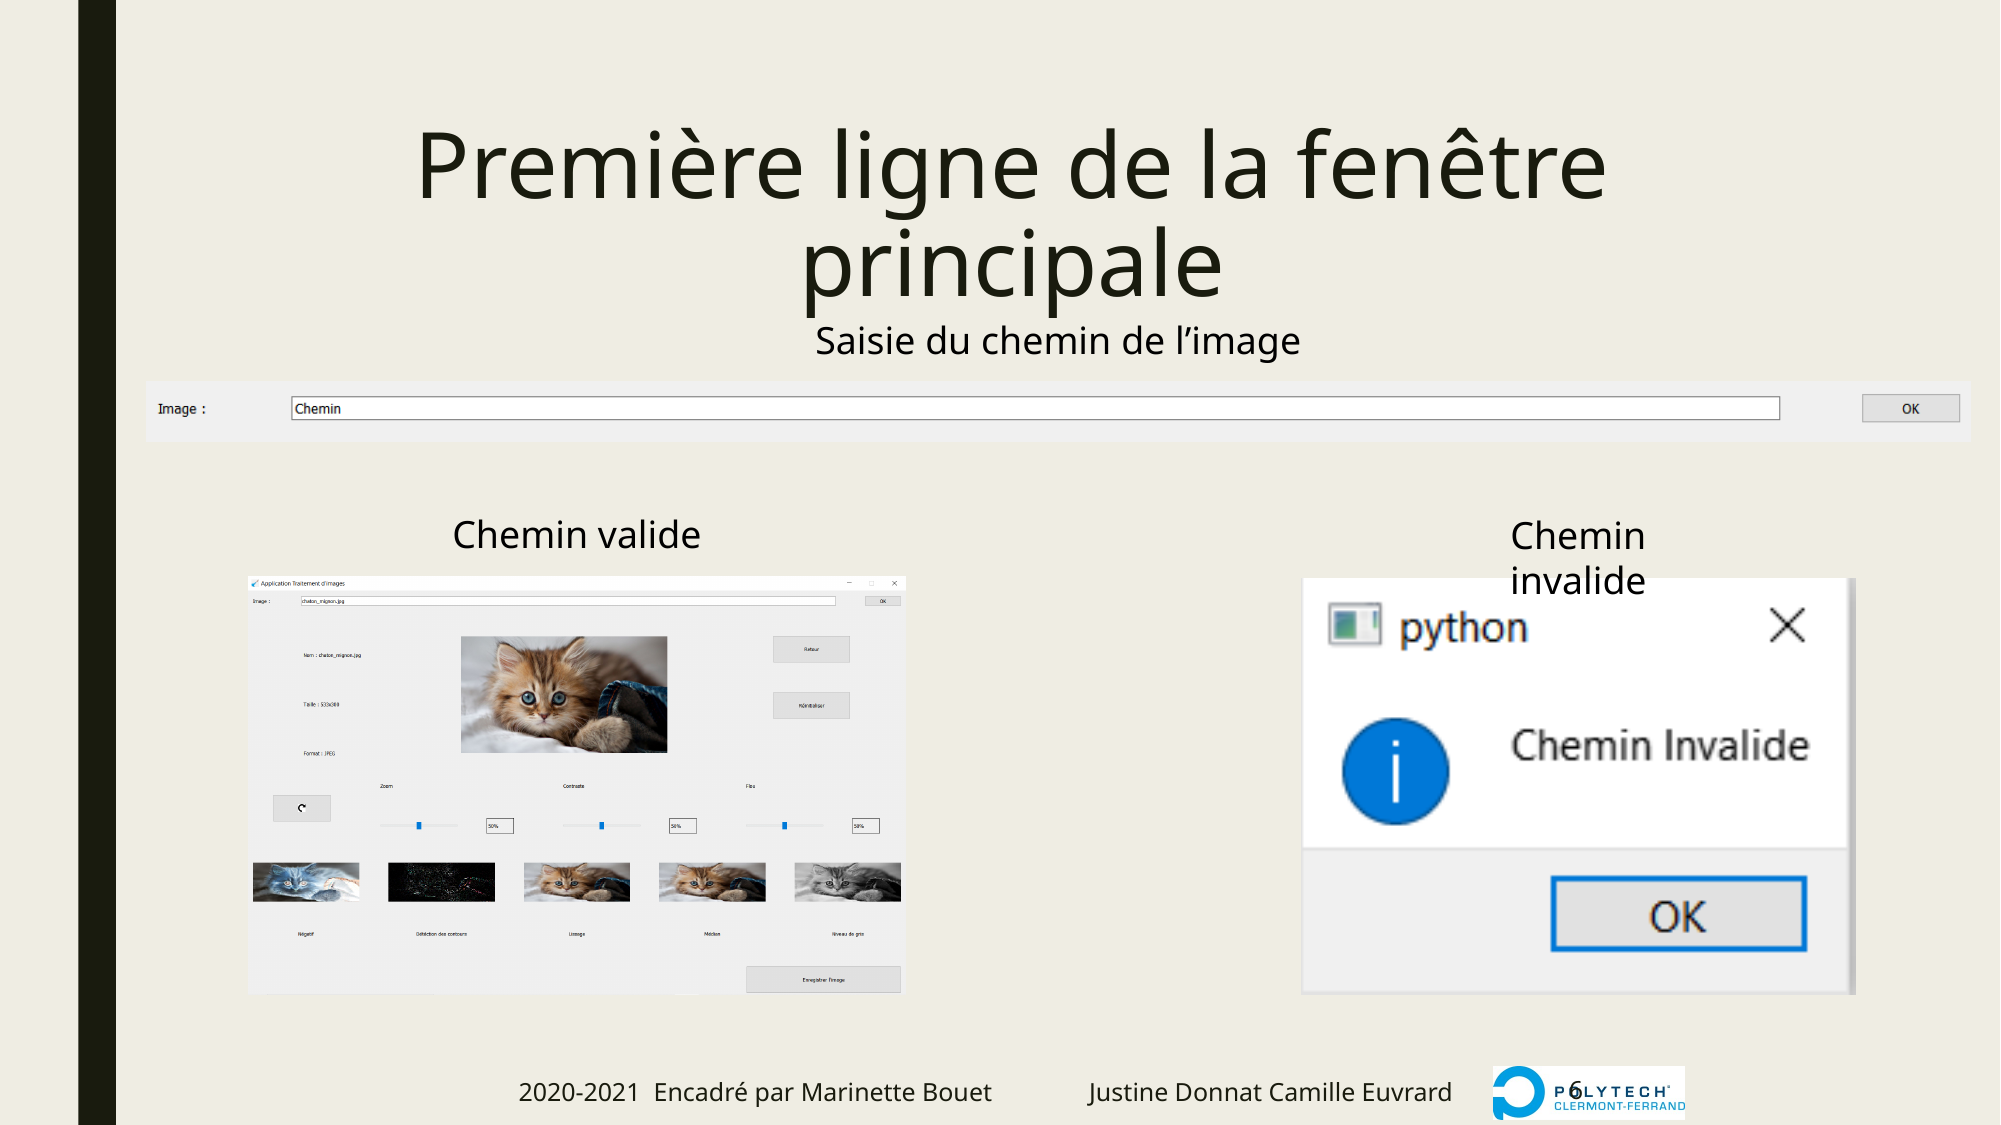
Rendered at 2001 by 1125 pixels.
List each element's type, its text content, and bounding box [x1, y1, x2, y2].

picture [1631, 578, 1641, 582]
title Première ligne de la fenêtre principale [225, 112, 1801, 230]
picture [146, 381, 1971, 443]
text_box Chemin valide [267, 503, 887, 564]
picture [1301, 578, 1856, 995]
picture [1548, 578, 1557, 591]
text_box [1553, 1058, 1816, 1125]
text_box Chemin invalide [1424, 504, 1733, 565]
text_box Saisie du chemin de l’image [448, 309, 1669, 370]
text_box 2020-2021 Encadré par Marinette Bouet Justine Donnat Camille Euvrard [474, 1058, 1506, 1125]
picture [1607, 578, 1619, 592]
picture [248, 577, 906, 995]
picture [1567, 584, 1577, 592]
